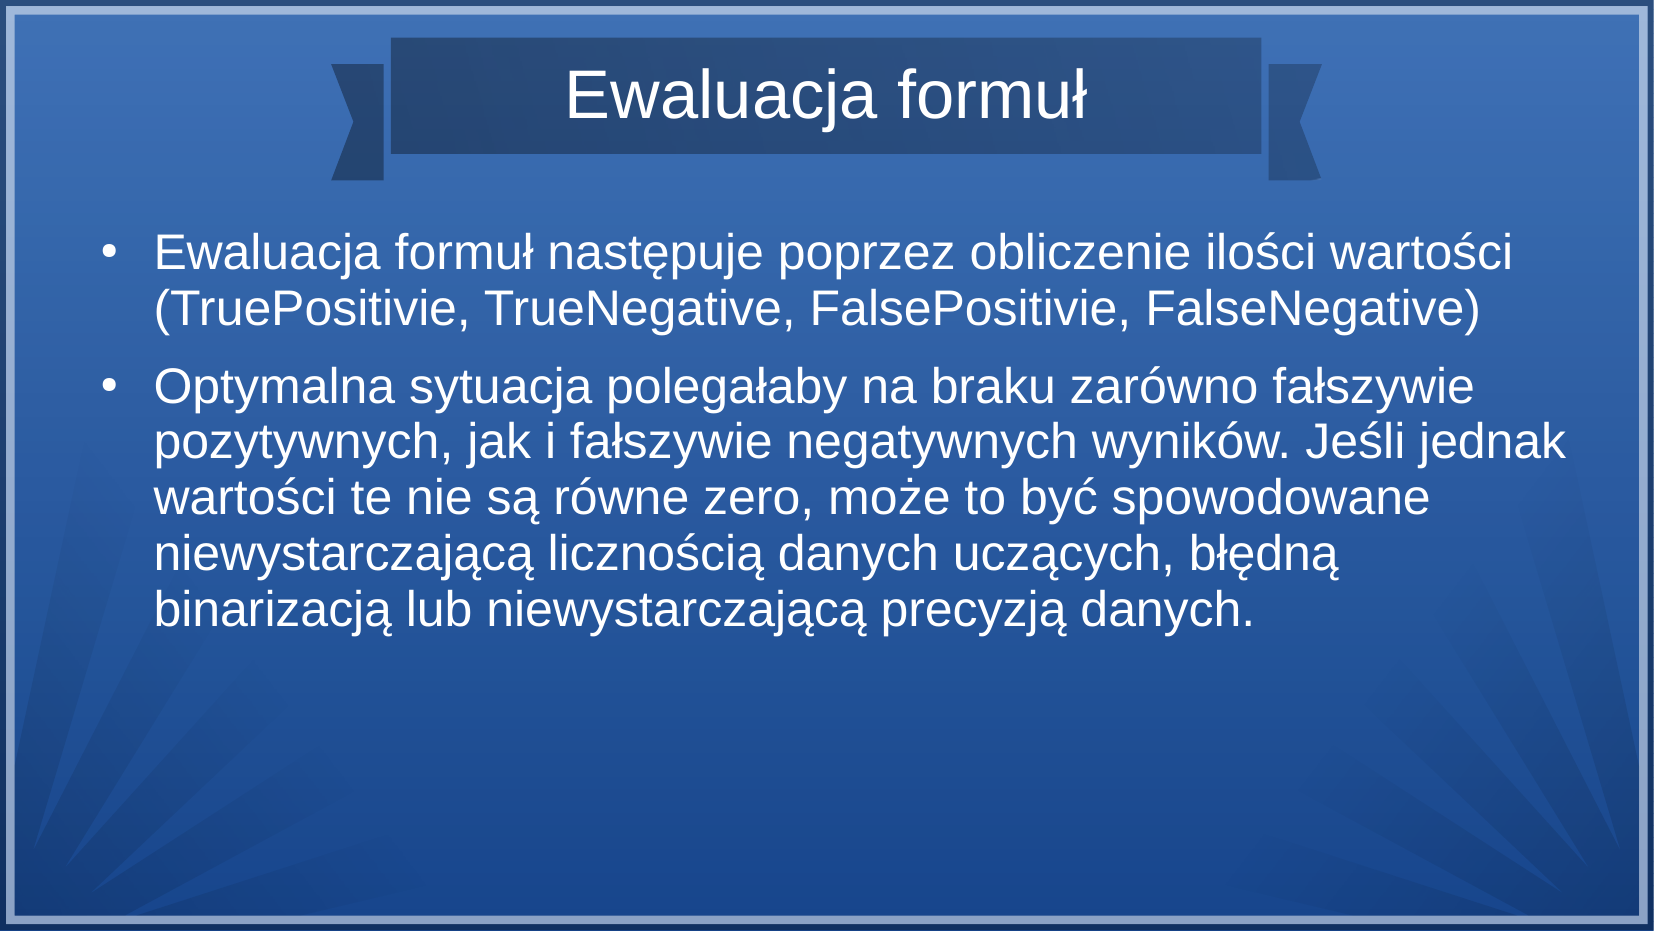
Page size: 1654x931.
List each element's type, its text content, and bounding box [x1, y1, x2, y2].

list Ewaluacja formuł następuje poprzez obliczenie ilości wartości (TruePositivie, TrueNegative, FalsePositivie, FalseNegative) Optymalna sytuacja polegałaby na braku zarówno fałszywie pozytywnych, jak i fałszywie negatywnych wyników. Jeśli jednak wartości te nie są równe zero, może to być spowodowane niewystarczającą licznością danych uczących, błędną binarizacją lub niewystarczającą precyzją danych. [82, 224, 1571, 848]
title Ewaluacja formuł [389, 35, 1264, 154]
